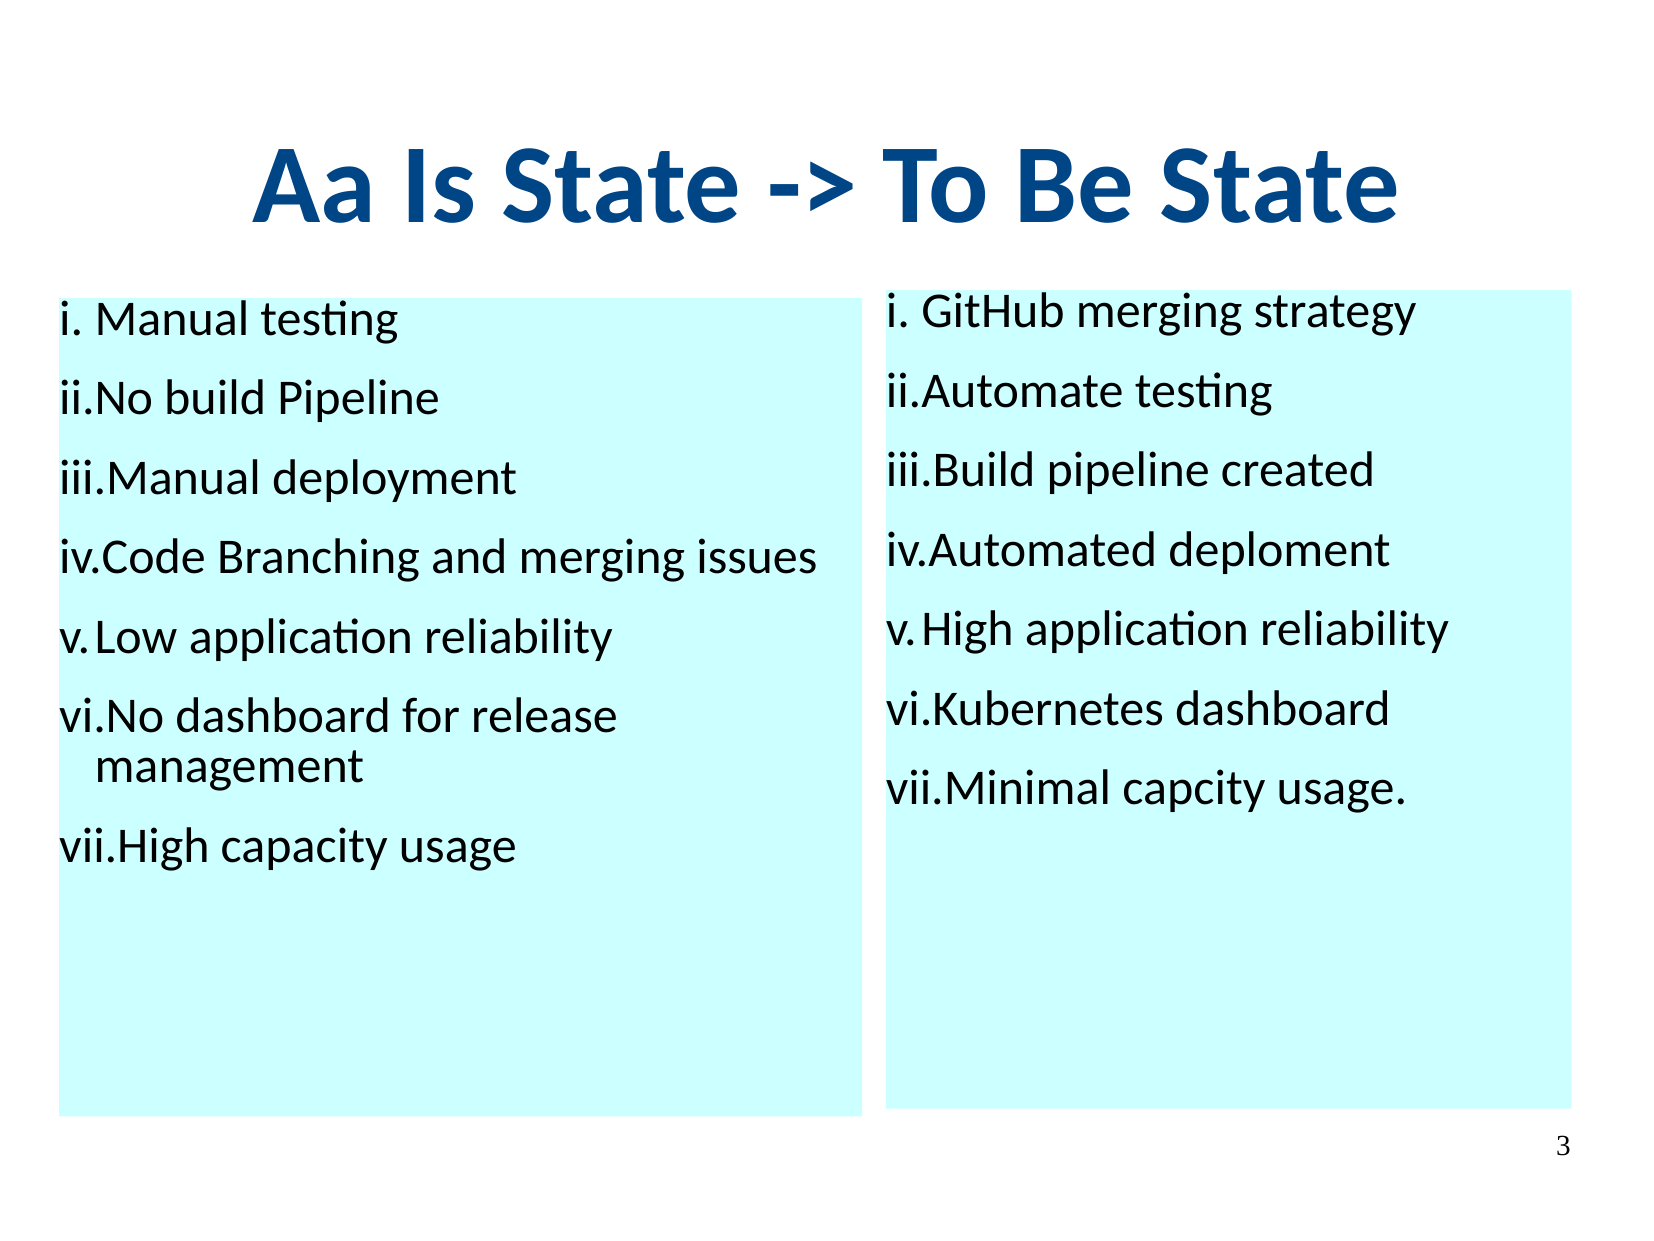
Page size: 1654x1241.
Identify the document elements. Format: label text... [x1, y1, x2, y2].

title Aa Is State -> To Be State [82, 90, 1571, 298]
list GitHub merging strategy Automate testing Build pipeline created Automated deploment High application reliability Kubernetes dashboard Minimal capcity usage. [885, 290, 1572, 1109]
list Manual testing No build Pipeline Manual deployment Code Branching and merging issues Low application reliability No dashboard for release management High capacity usage [59, 297, 863, 1117]
